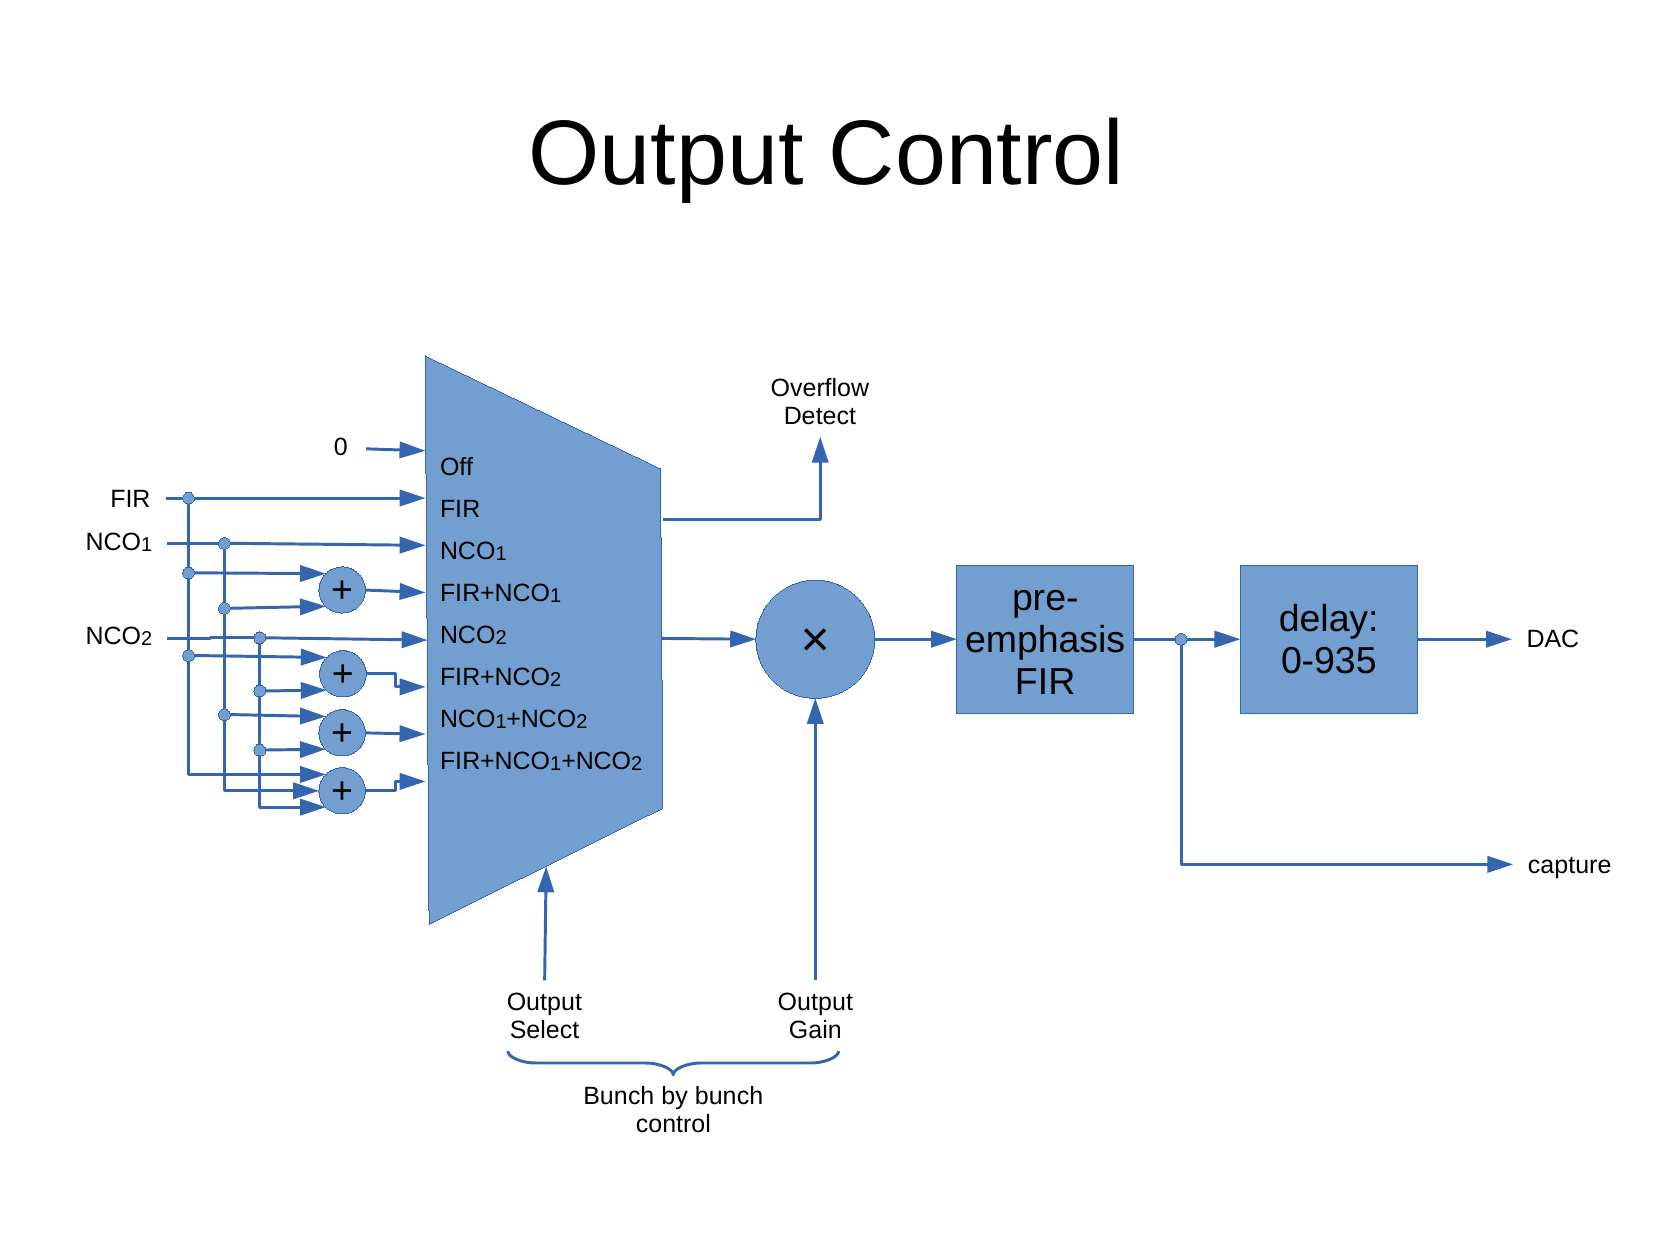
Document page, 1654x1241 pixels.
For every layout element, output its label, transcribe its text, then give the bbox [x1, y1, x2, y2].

text_box delay: 0-935 [1240, 565, 1418, 714]
text_box + [318, 767, 366, 814]
text_box Overflow Detect [755, 366, 885, 437]
text_box 0 [318, 425, 367, 473]
title Output Control [82, 49, 1571, 257]
text_box [218, 602, 231, 614]
text_box NCO2 [70, 614, 168, 662]
text_box × [755, 580, 875, 699]
text_box [218, 709, 231, 721]
text_box [182, 649, 195, 662]
text_box NCO1 [70, 520, 168, 567]
text_box + [319, 650, 367, 697]
text_box Off FIR NCO1 FIR+NCO1 NCO2 FIR+NCO2 NCO1+NCO2 FIR+NCO1+NCO2 [425, 431, 686, 804]
text_box [1175, 633, 1188, 646]
text_box [254, 631, 266, 644]
text_box + [318, 566, 366, 614]
text_box [182, 567, 195, 579]
text_box [253, 744, 266, 756]
text_box [218, 537, 231, 549]
text_box [428, 804, 663, 925]
text_box DAC [1511, 617, 1595, 661]
text_box [425, 355, 582, 431]
text_box Output Select [492, 980, 597, 1052]
text_box FIR [95, 477, 166, 520]
text_box [182, 492, 195, 504]
text_box + [318, 709, 366, 756]
text_box capture [1513, 843, 1627, 886]
text_box Bunch by bunch control [568, 1074, 780, 1146]
text_box pre- emphasis FIR [956, 565, 1134, 714]
text_box Output Gain [762, 980, 868, 1052]
text_box [253, 685, 266, 697]
